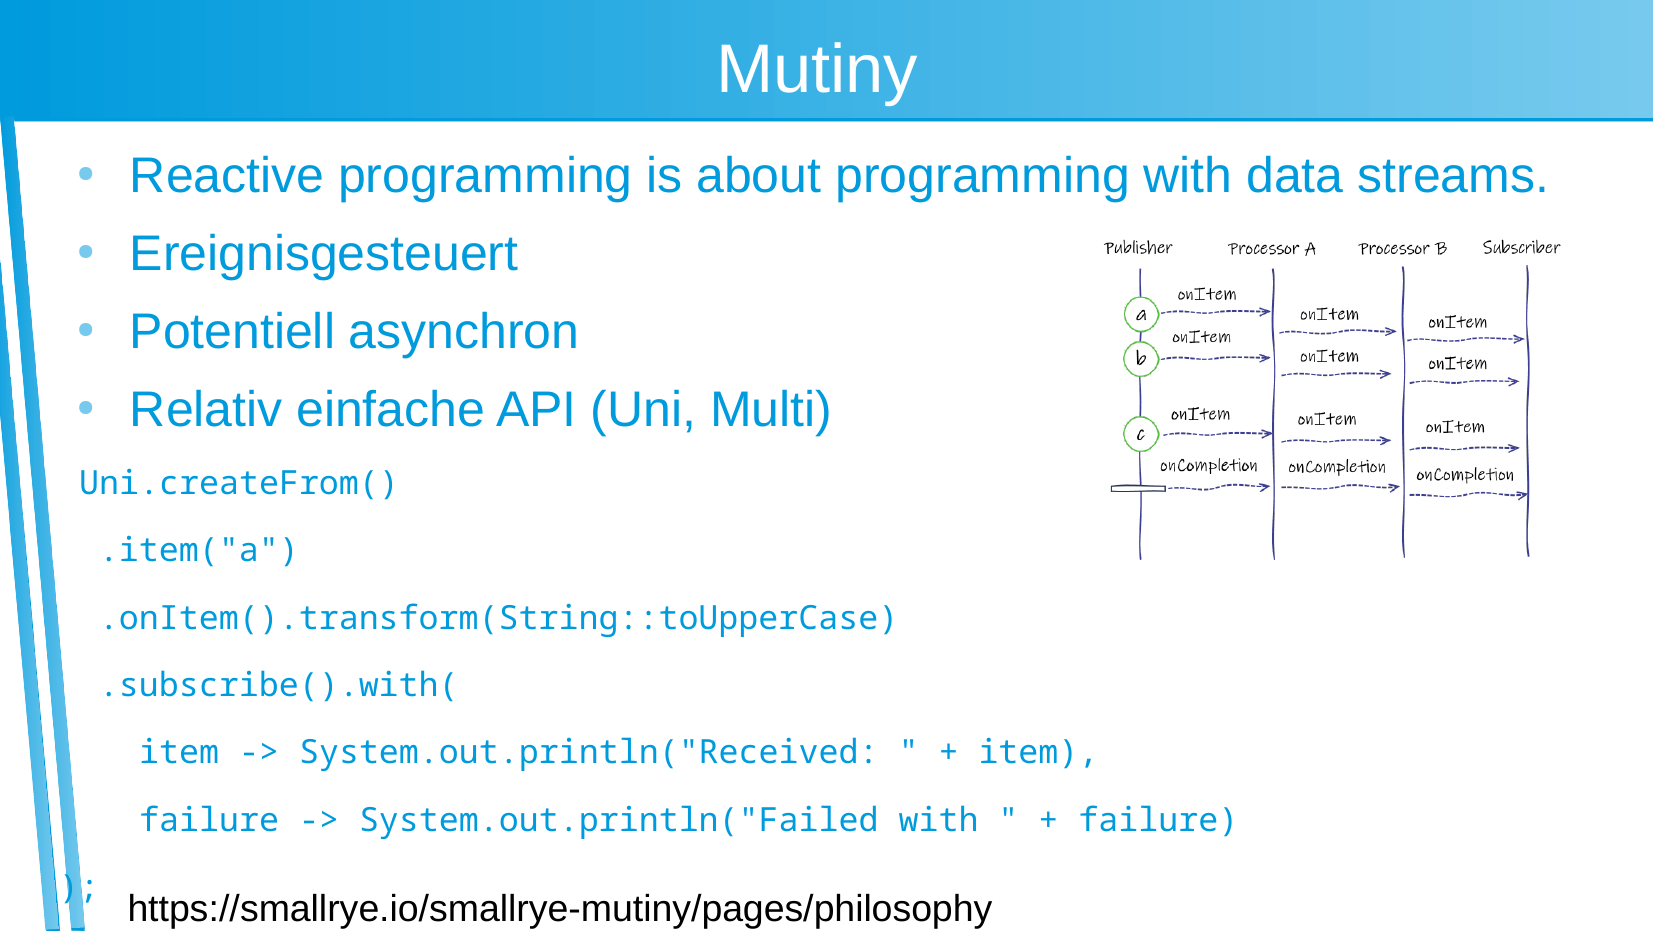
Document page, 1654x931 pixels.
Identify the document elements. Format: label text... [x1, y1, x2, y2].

text_box https://smallrye.io/smallrye-mutiny/pages/philosophy [112, 880, 1008, 931]
picture [1092, 230, 1574, 562]
title Mutiny [59, 29, 1595, 108]
list Reactive programming is about programming with data streams. Ereignisgesteuert Potentiell asynchron Relativ einfache API (Uni, Multi) Uni.createFrom() .item("a") .onItem().transform(String::toUpperCase) .subscribe().with( item -> System.out.println("Received: " + item), failure -> System.out.println("Failed with " + failure) ); [59, 147, 1595, 857]
